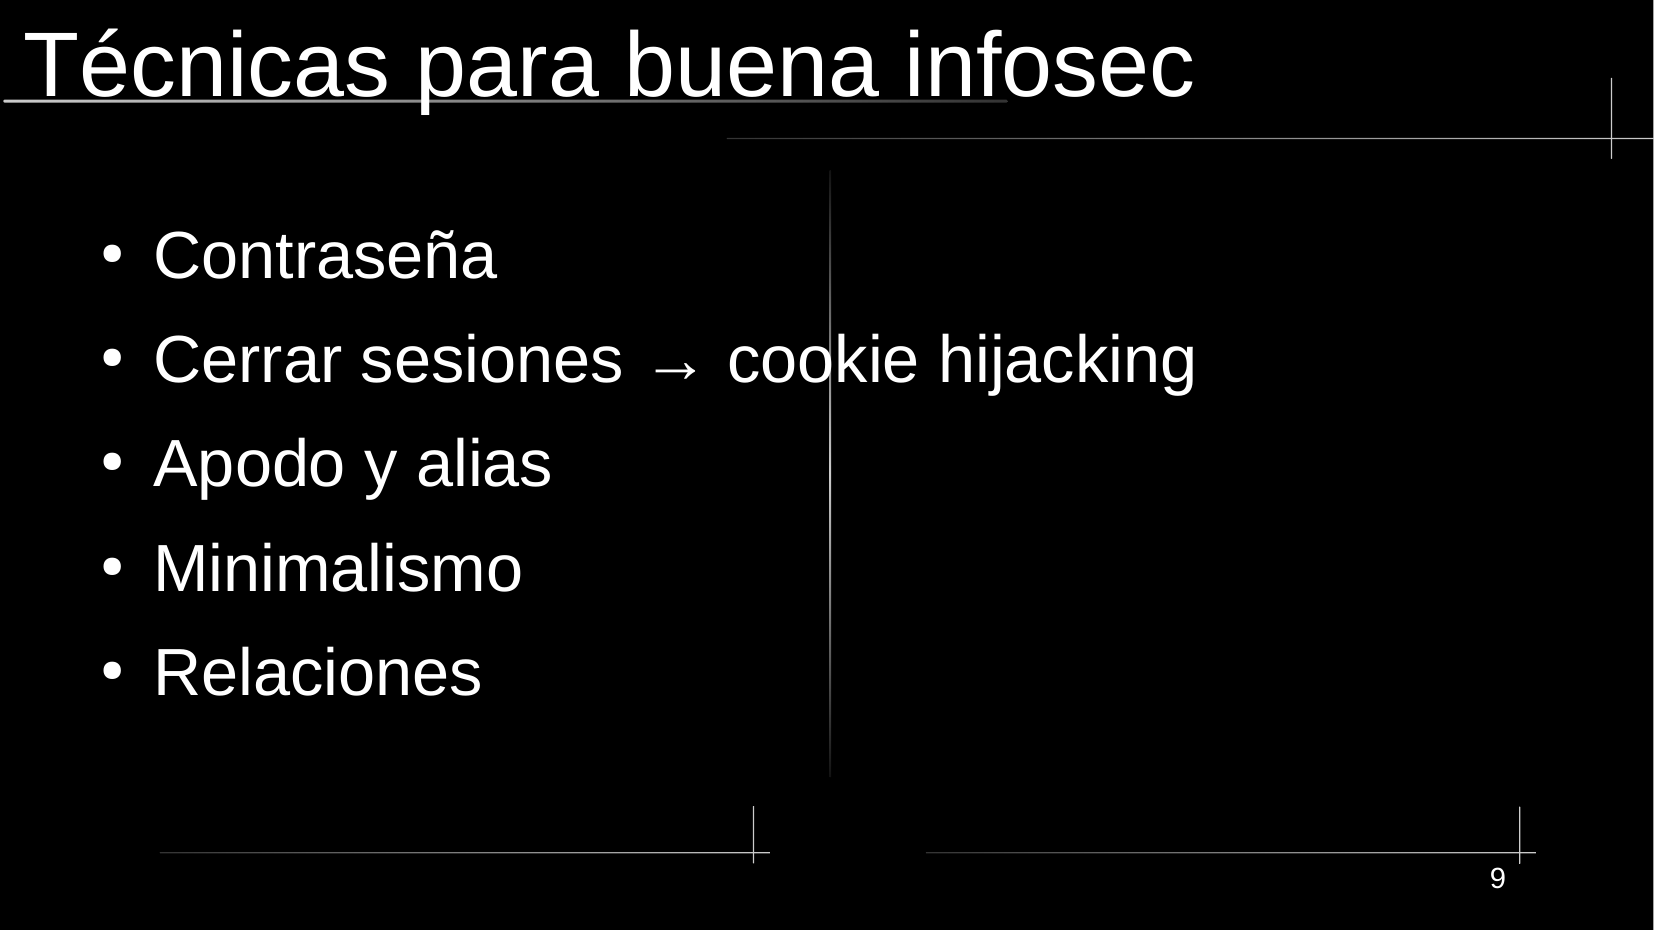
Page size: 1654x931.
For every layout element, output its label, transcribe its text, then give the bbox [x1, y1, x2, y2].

title Técnicas para buena infosec [23, 11, 1589, 119]
list Contraseña Cerrar sesiones → cookie hijacking Apodo y alias Minimalismo Relaciones [82, 217, 1571, 758]
